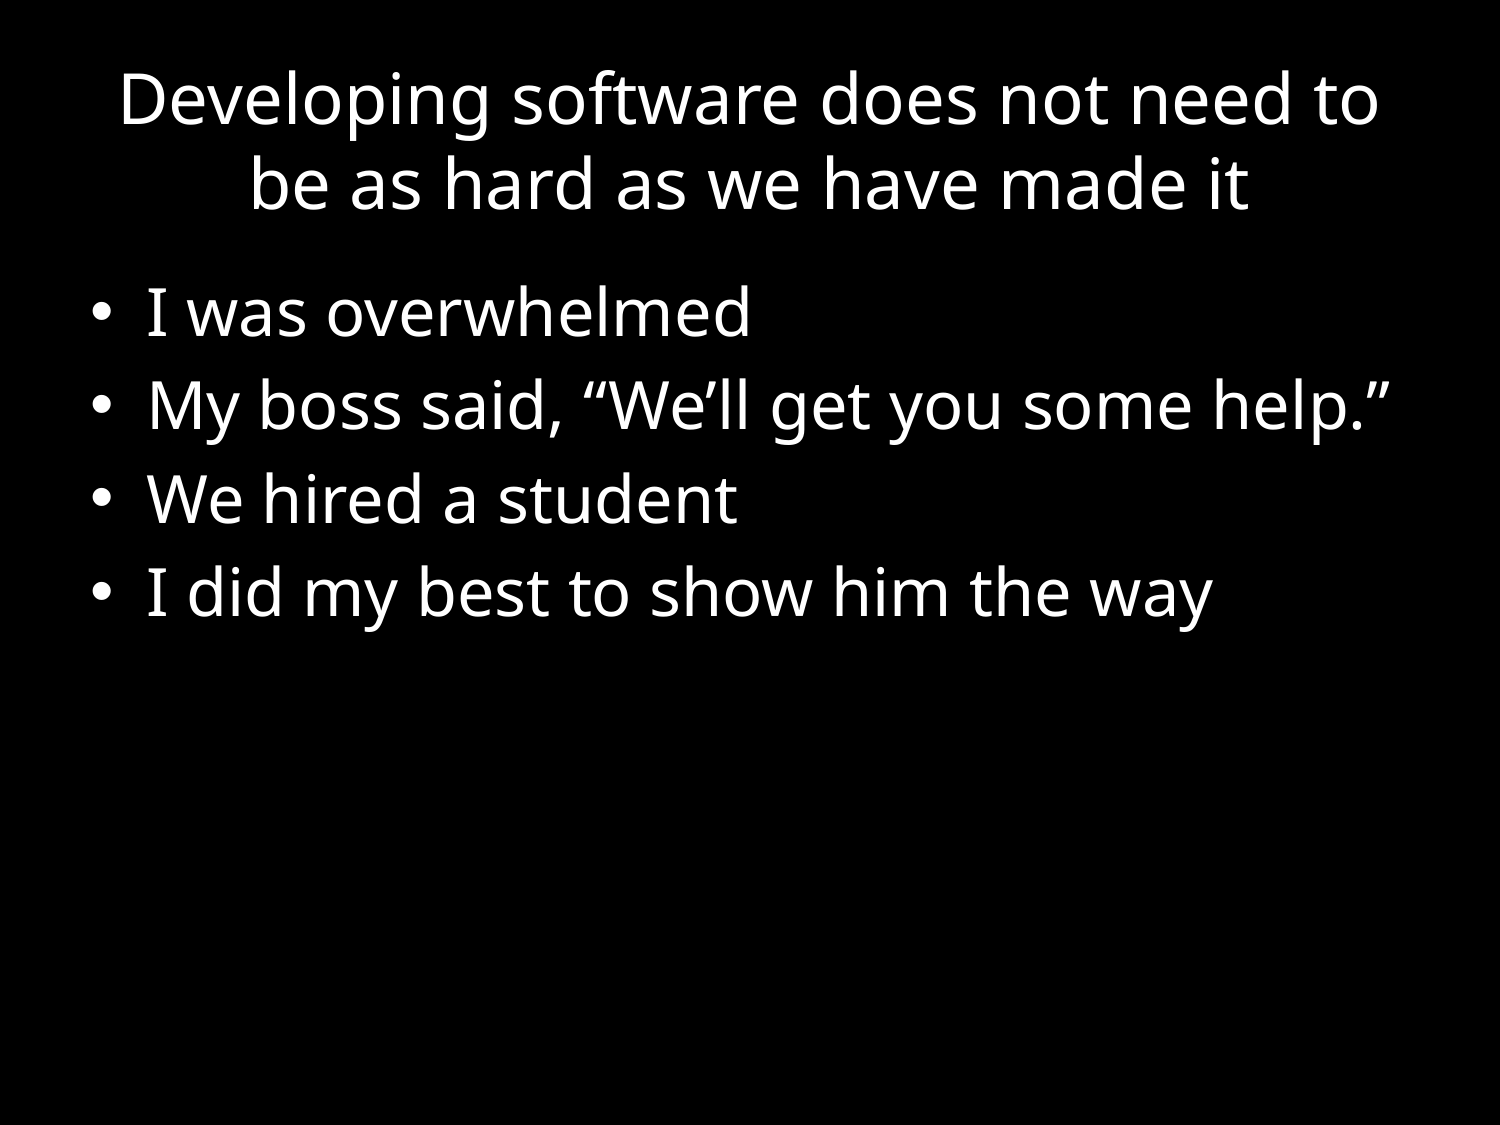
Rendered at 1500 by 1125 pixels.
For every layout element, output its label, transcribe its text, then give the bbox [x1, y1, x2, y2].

list I was overwhelmed My boss said, “We’ll get you some help.” We hired a student I did my best to show him the way [75, 262, 1425, 1005]
title Developing software does not need to be as hard as we have made it [75, 45, 1425, 233]
